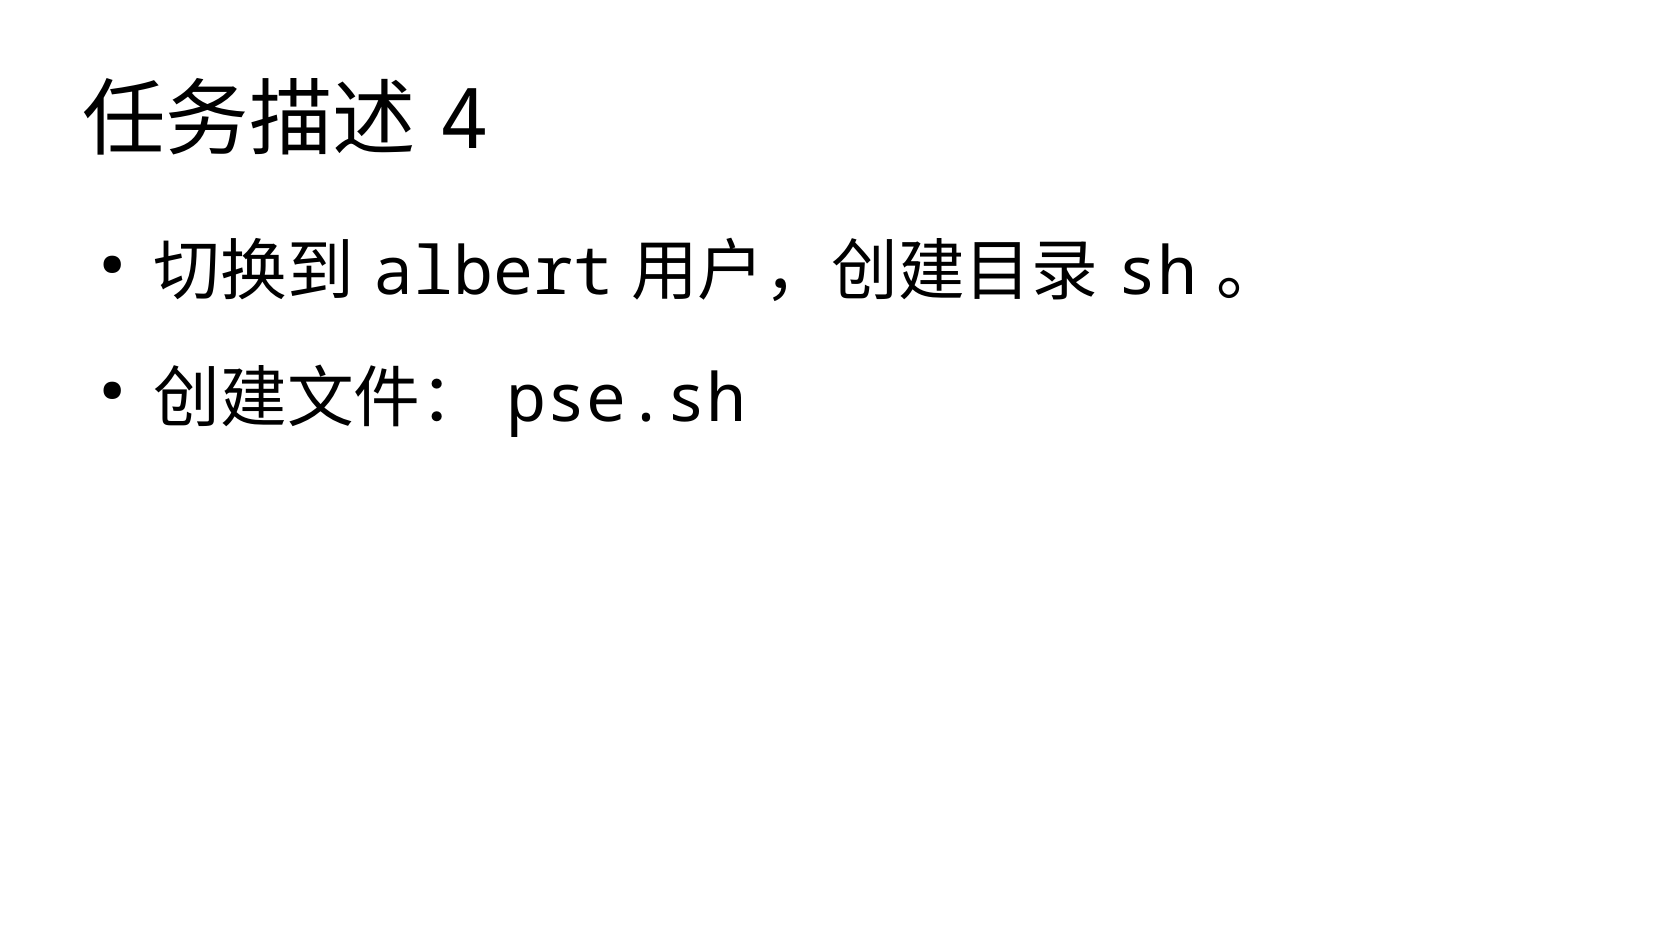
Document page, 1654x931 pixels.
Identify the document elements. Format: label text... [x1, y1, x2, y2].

title 任务描述4 [82, 37, 1571, 189]
list 切换到albert用户，创建目录sh。 创建文件：pse.sh [82, 217, 1571, 768]
